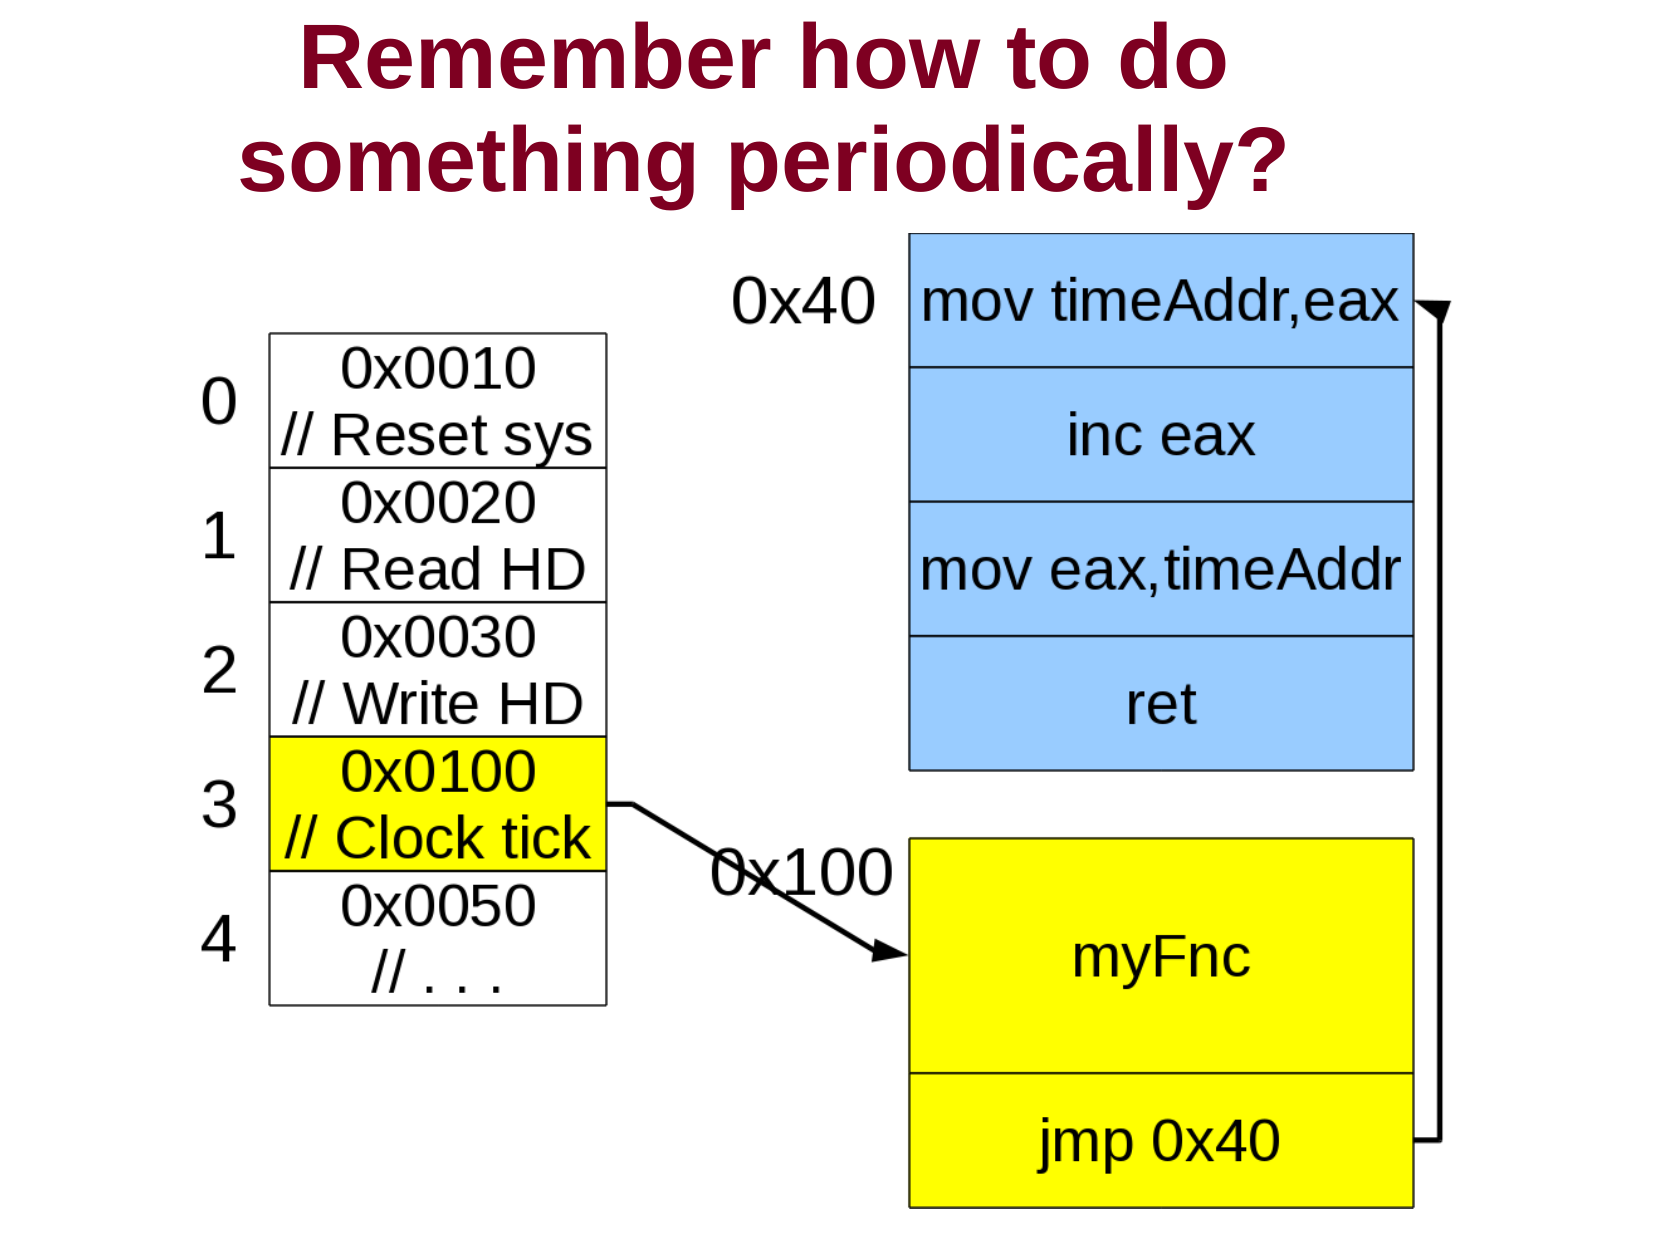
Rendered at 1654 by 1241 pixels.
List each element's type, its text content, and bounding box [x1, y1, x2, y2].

title Remember how to do something periodically? [118, 7, 1412, 212]
picture [0, 0, 1654, 1241]
